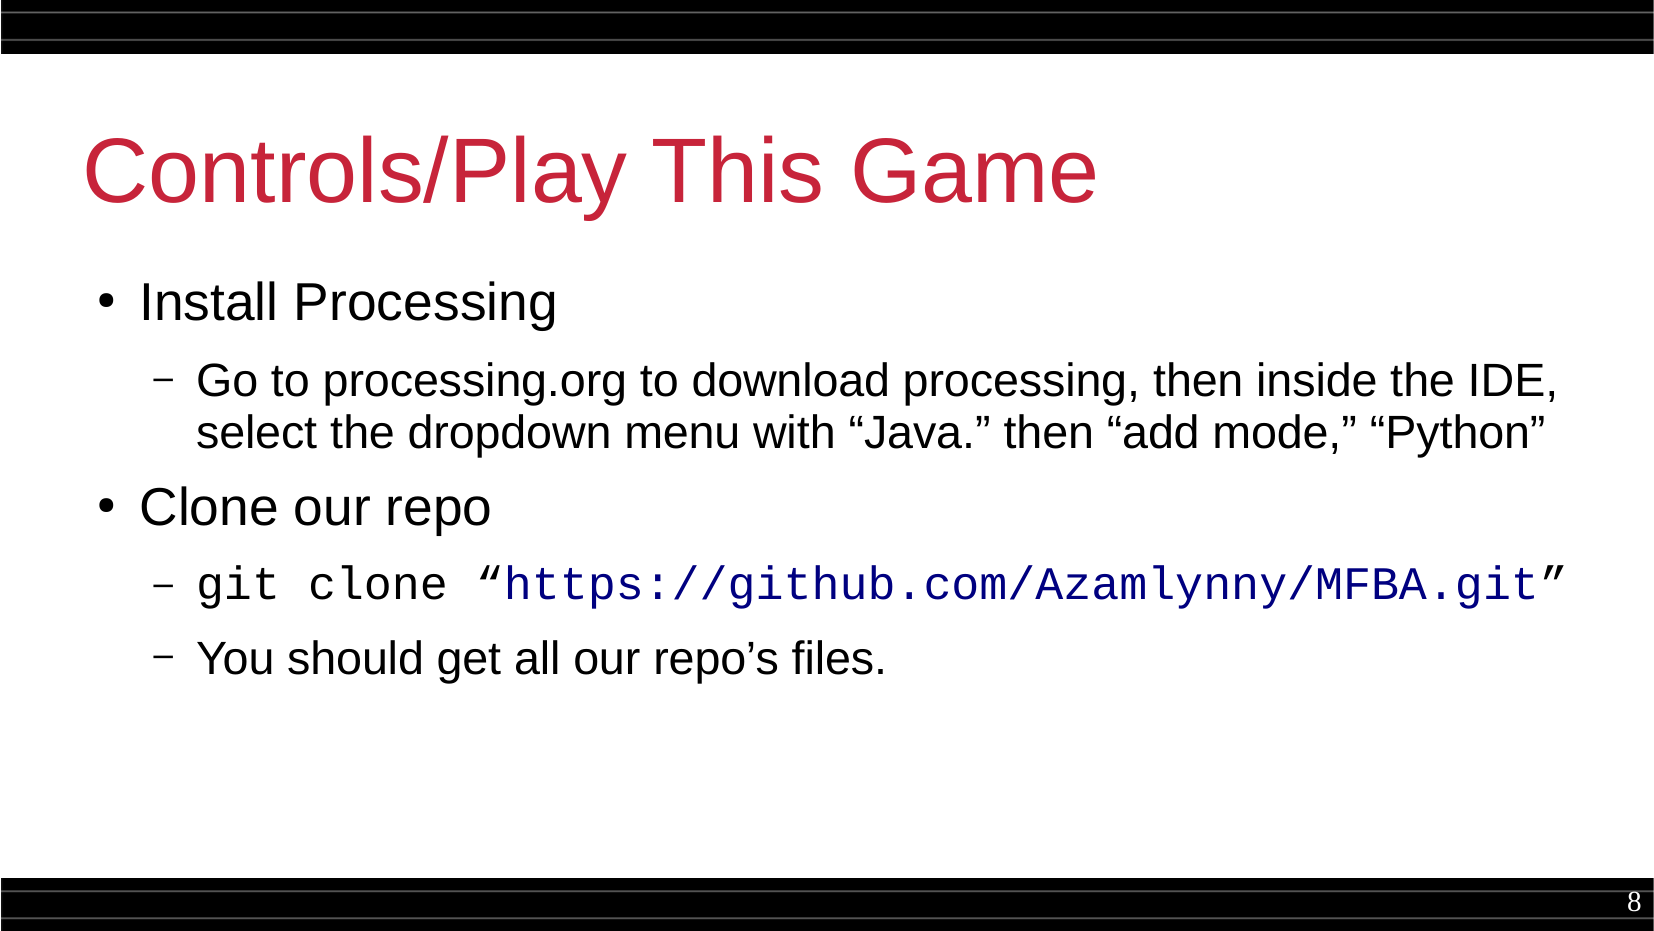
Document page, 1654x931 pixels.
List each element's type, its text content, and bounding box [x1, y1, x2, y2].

list Install Processing Go to processing.org to download processing, then inside the IDE, select the dropdown menu with “Java.” then “add mode,” “Python” Clone our repo git clone “https://github.com/Azamlynny/MFBA.git” You should get all our repo’s files. [82, 271, 1571, 758]
picture [1, 0, 1654, 54]
picture [1, 878, 1654, 931]
title Controls/Play This Game [82, 92, 1571, 249]
